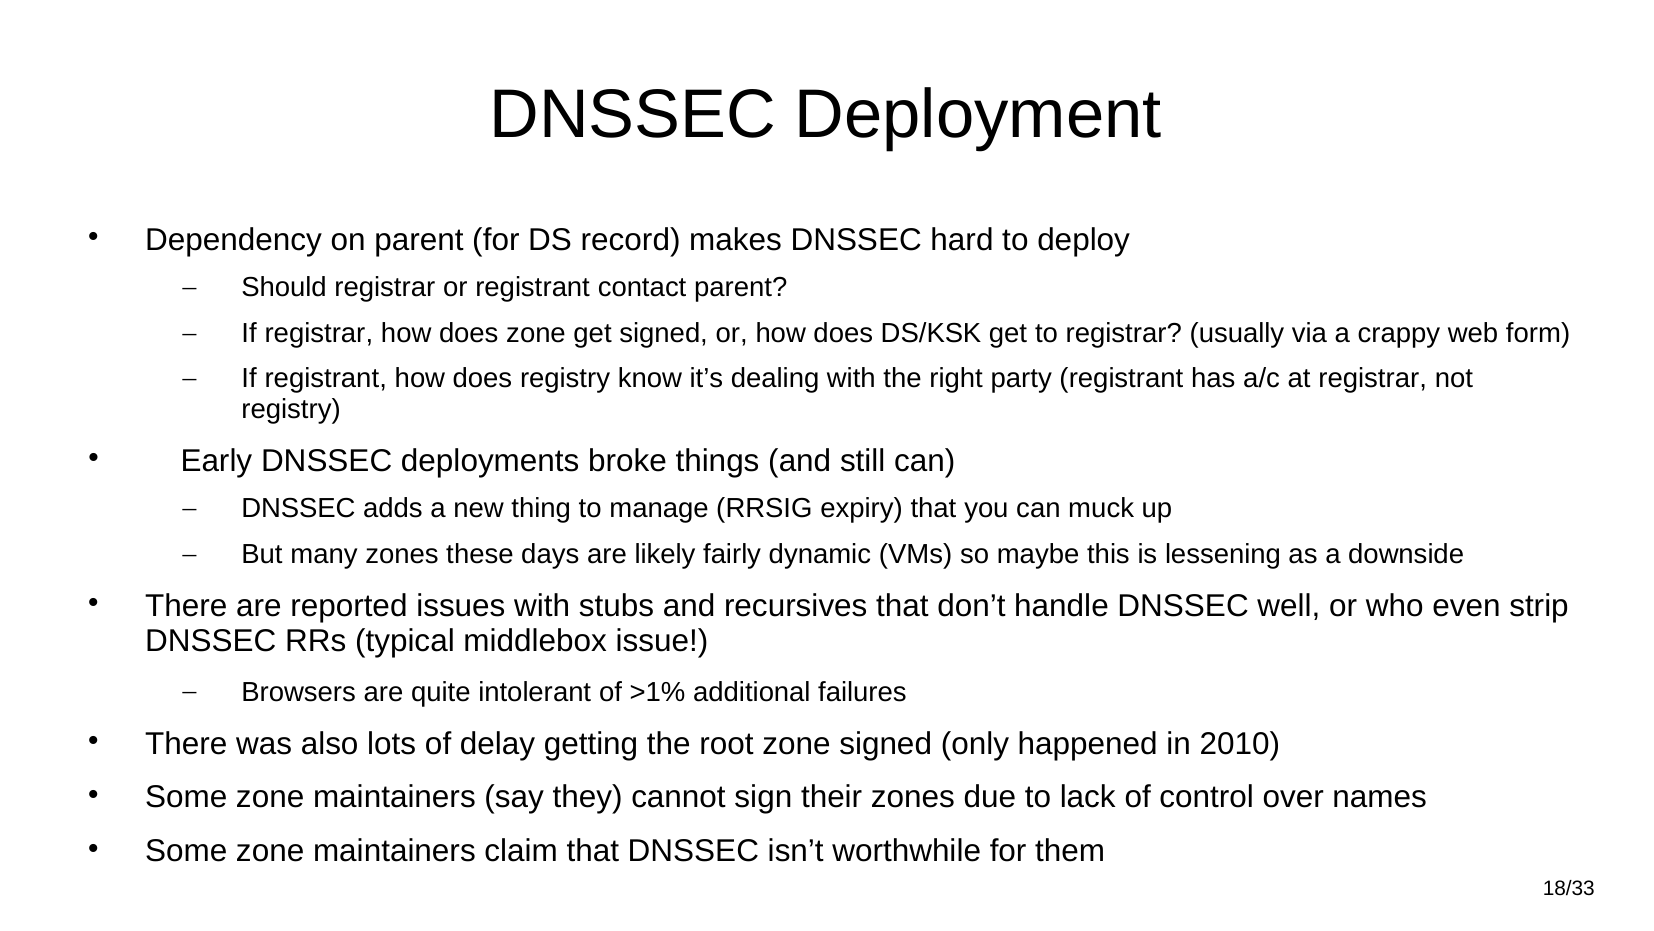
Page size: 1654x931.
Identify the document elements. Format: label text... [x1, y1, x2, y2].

title DNSSEC Deployment [82, 37, 1570, 192]
list Dependency on parent (for DS record) makes DNSSEC hard to deploy Should registrar or registrant contact parent? If registrar, how does zone get signed, or, how does DS/KSK get to registrar? (usually via a crappy web form) If registrant, how does registry know it’s dealing with the right party (registrant has a/c at registrar, not registry) Early DNSSEC deployments broke things (and still can) DNSSEC adds a new thing to manage (RRSIG expiry) that you can muck up But many zones these days are likely fairly dynamic (VMs) so maybe this is lessening as a downside There are reported issues with stubs and recursives that don’t handle DNSSEC well, or who even strip DNSSEC RRs (typical middlebox issue!) Browsers are quite intolerant of >1% additional failures There was also lots of delay getting the root zone signed (only happened in 2010) Some zone maintainers (say they) cannot sign their zones due to lack of control over names Some zone maintainers claim that DNSSEC isn’t worthwhile for them [88, 217, 1575, 872]
